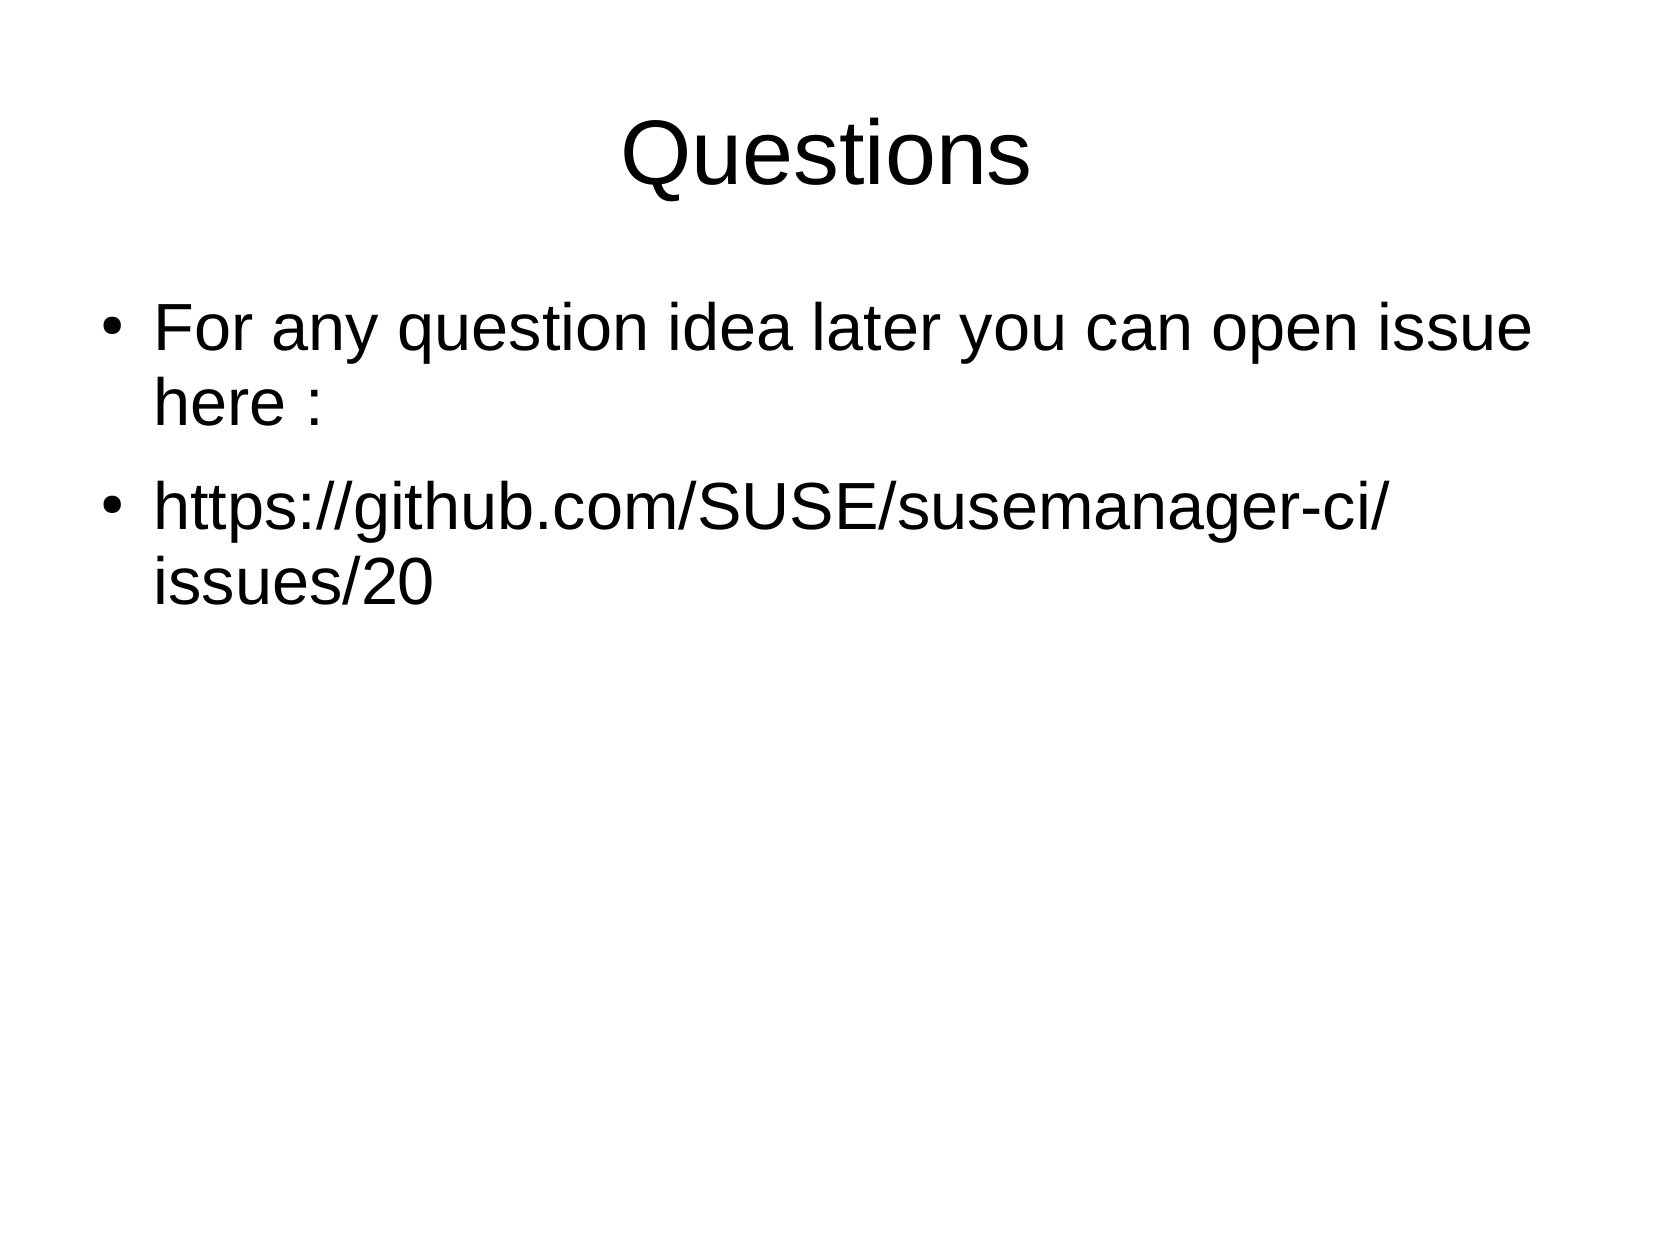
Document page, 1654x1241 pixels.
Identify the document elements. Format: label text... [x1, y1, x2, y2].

title Questions [82, 49, 1571, 257]
list For any question idea later you can open issue here : https://github.com/SUSE/susemanager-ci/issues/20 [82, 290, 1571, 1010]
